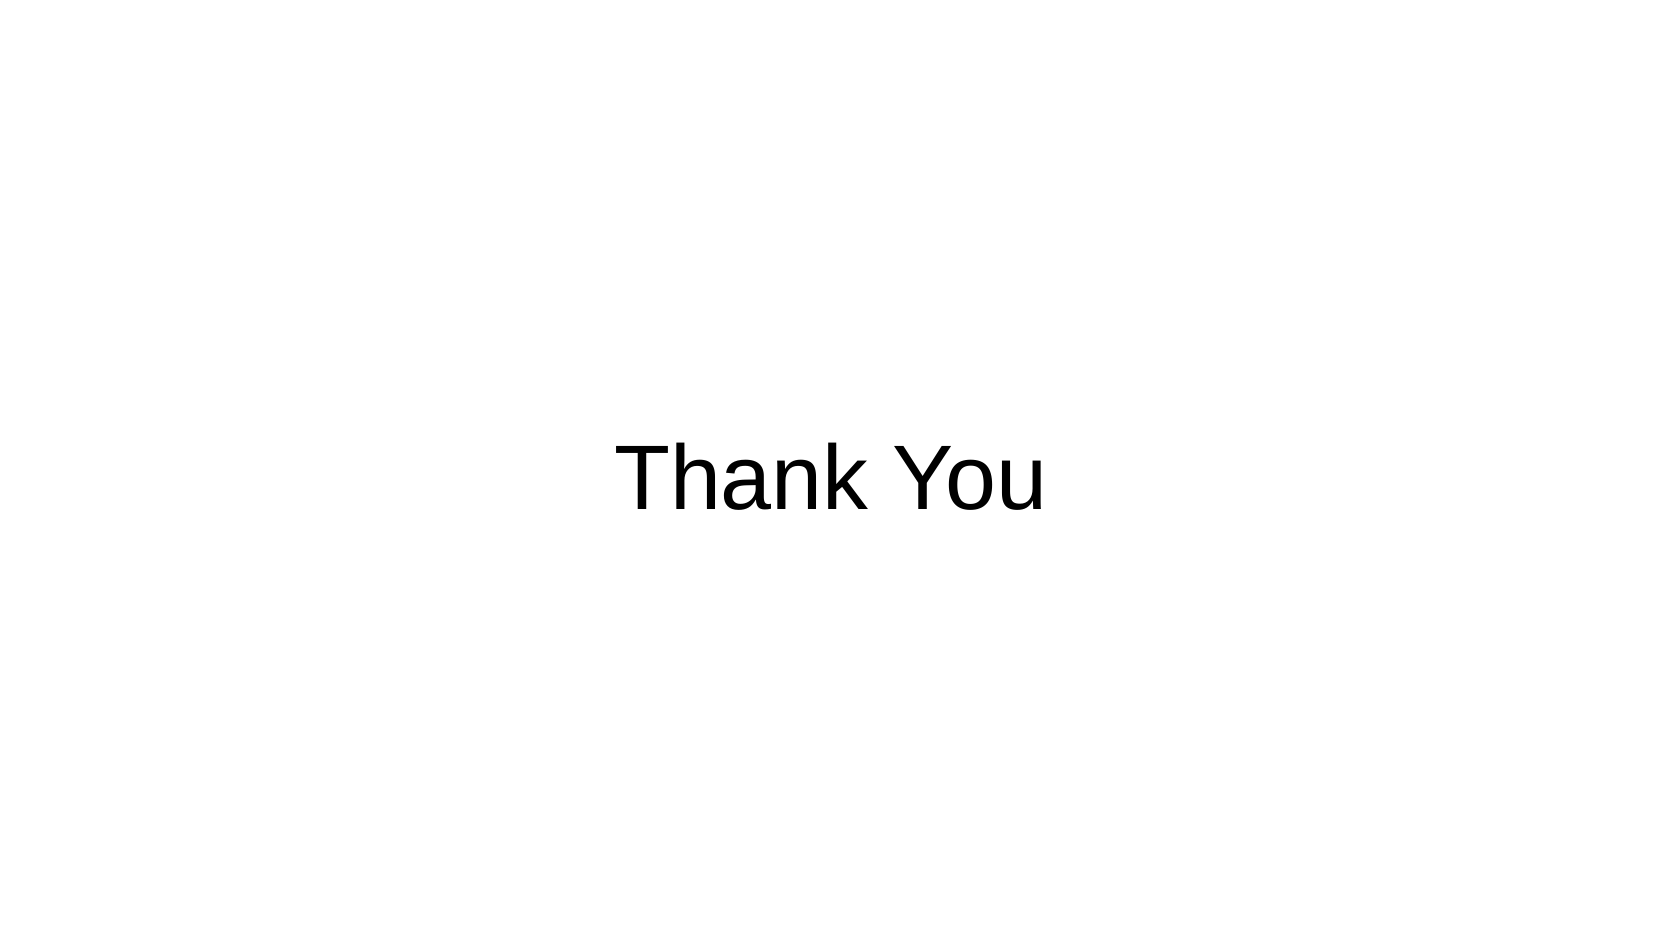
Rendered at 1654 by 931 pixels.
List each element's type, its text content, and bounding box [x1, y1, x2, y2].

title Thank You [86, 399, 1576, 556]
